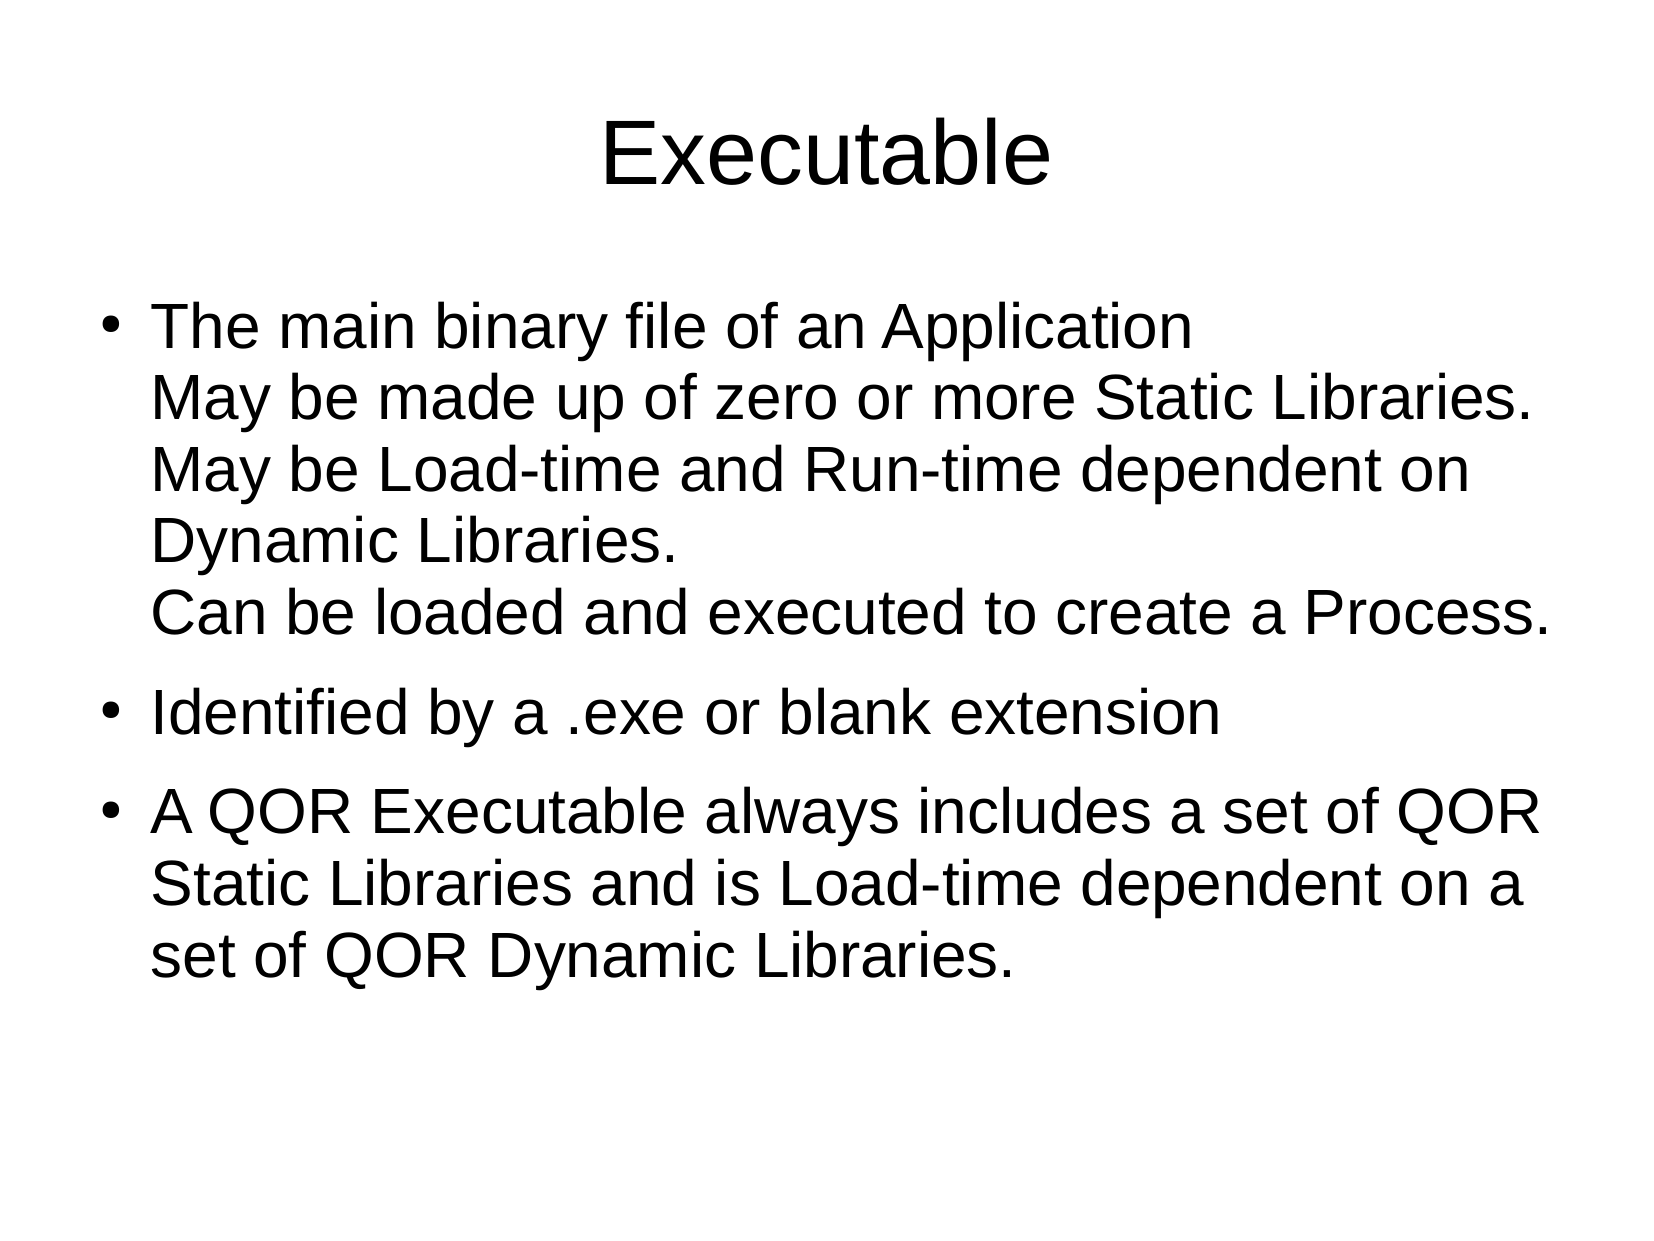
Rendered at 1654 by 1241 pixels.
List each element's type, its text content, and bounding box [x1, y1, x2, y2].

title Executable [82, 49, 1571, 257]
list The main binary file of an Application May be made up of zero or more Static Libraries. May be Load-time and Run-time dependent on Dynamic Libraries. Can be loaded and executed to create a Process. Identified by a .exe or blank extension A QOR Executable always includes a set of QOR Static Libraries and is Load-time dependent on a set of QOR Dynamic Libraries. [82, 290, 1571, 1010]
